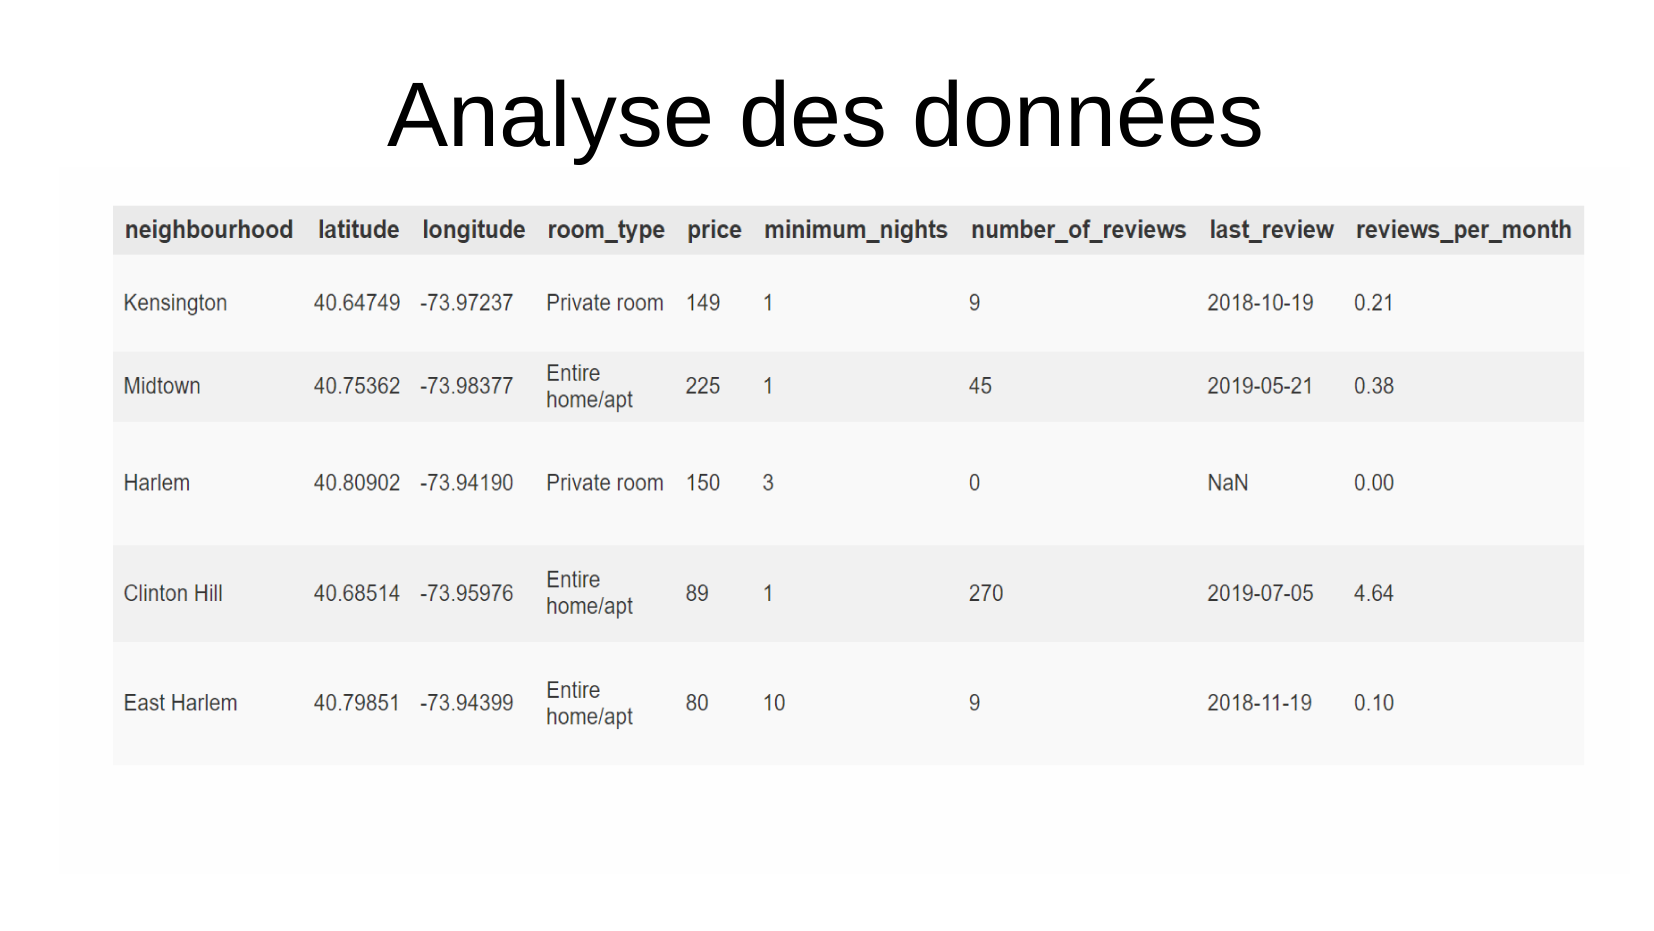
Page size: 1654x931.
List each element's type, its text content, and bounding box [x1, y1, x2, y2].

picture [59, 167, 1630, 875]
title Analyse des données [82, 37, 1571, 167]
